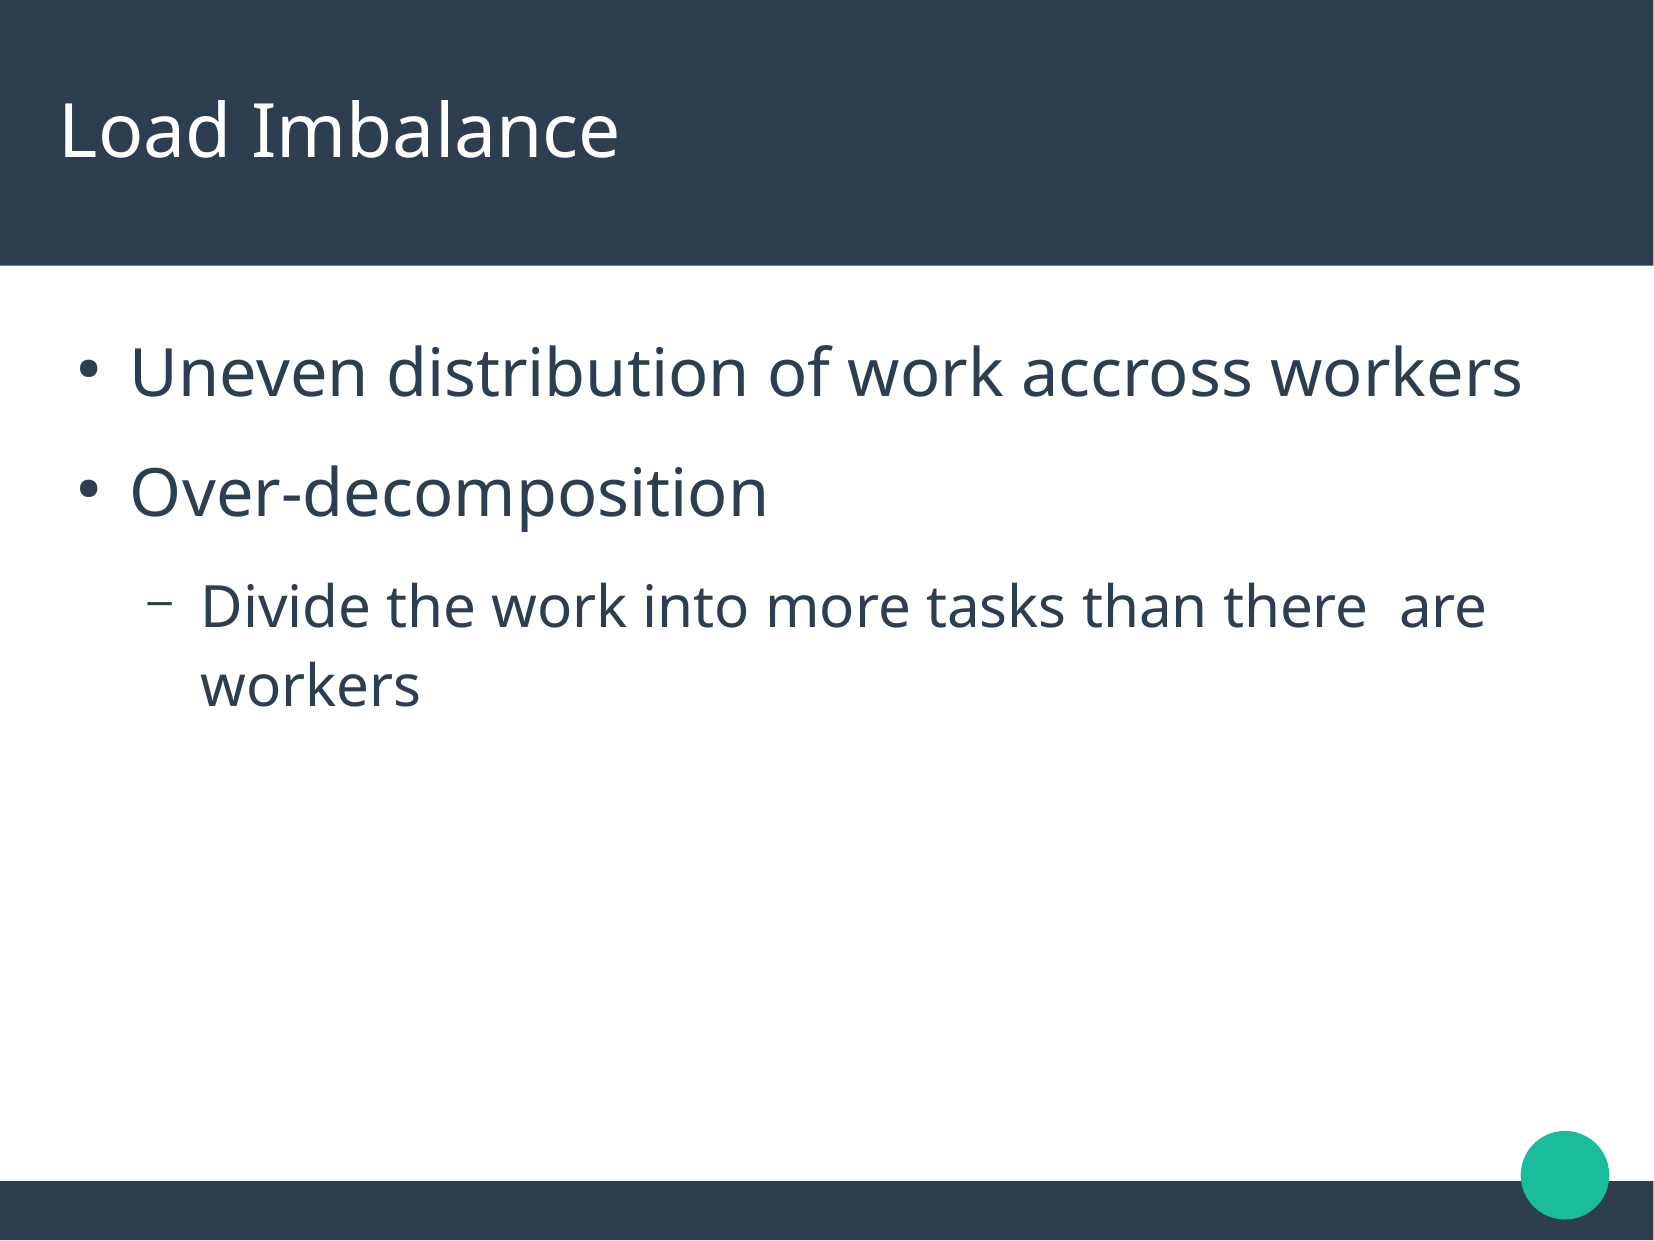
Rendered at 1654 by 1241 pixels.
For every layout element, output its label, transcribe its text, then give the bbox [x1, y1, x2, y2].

list Uneven distribution of work accross workers Over-decomposition Divide the work into more tasks than there are workers [59, 324, 1595, 1152]
title Load Imbalance [59, 49, 1595, 207]
